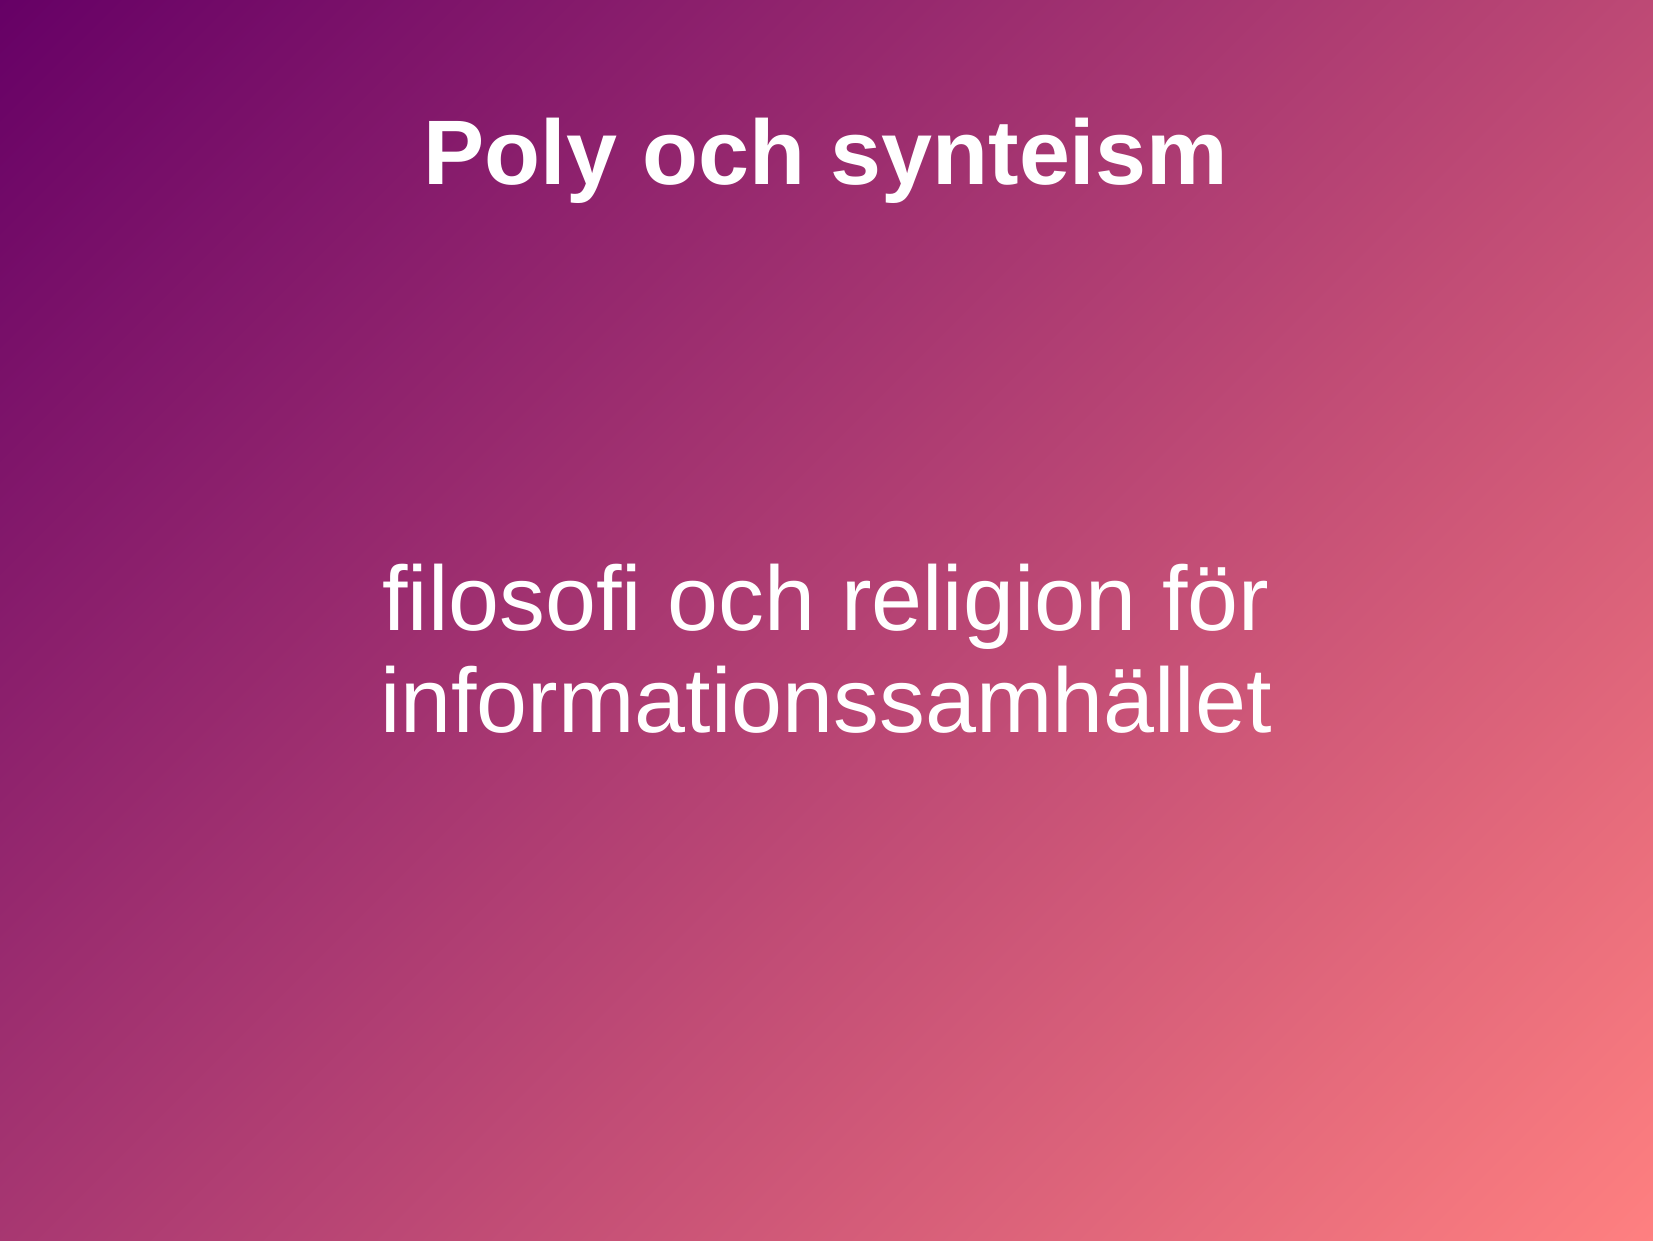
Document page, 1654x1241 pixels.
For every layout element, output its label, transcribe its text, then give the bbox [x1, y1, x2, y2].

title Poly och synteism [82, 49, 1571, 257]
subtitle filosofi och religion för informationssamhället [82, 290, 1571, 1010]
